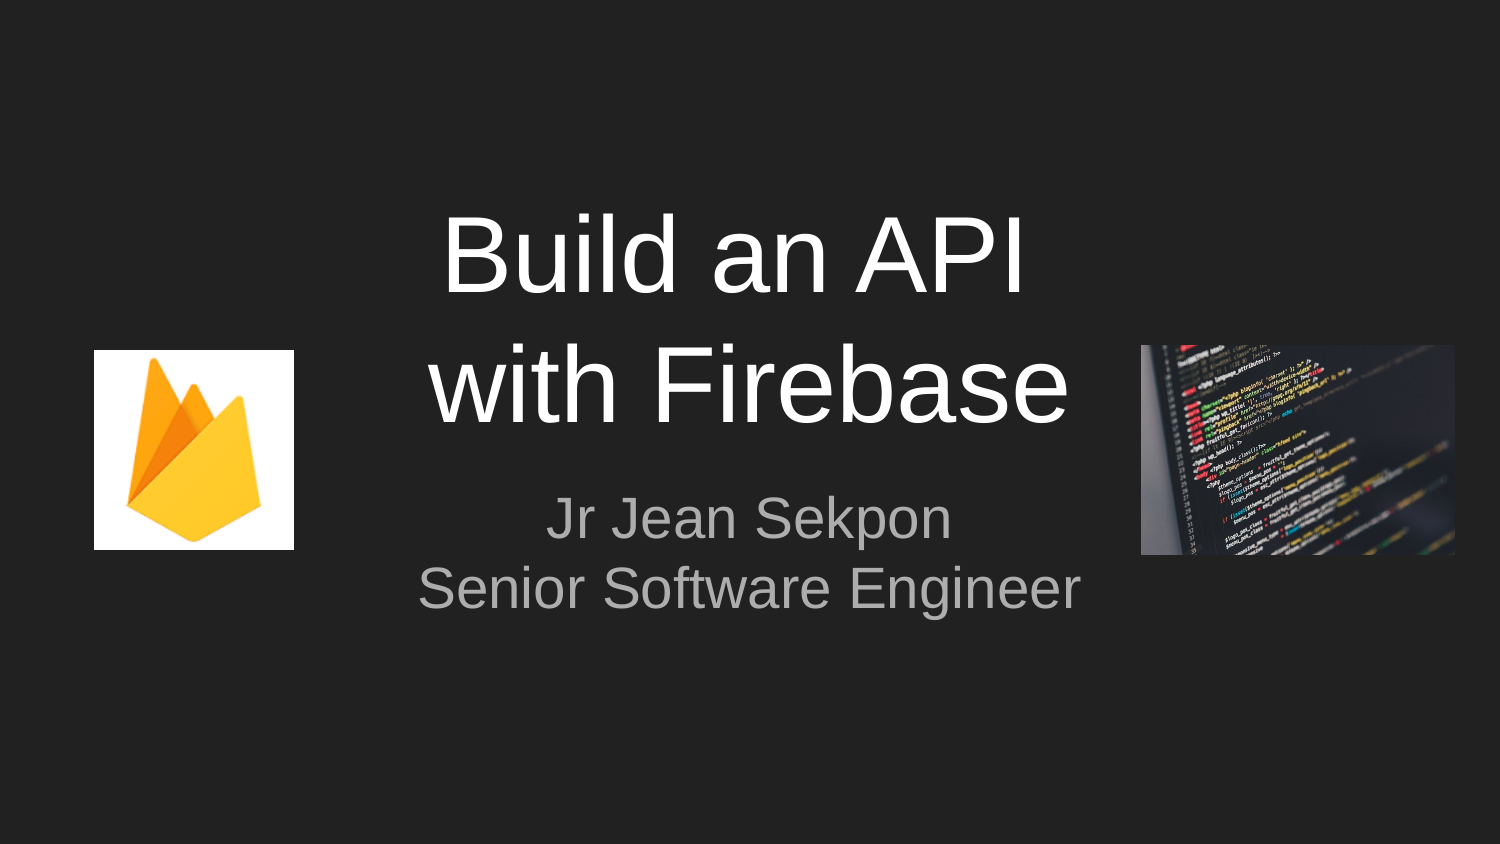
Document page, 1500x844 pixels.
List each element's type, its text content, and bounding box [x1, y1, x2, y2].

title Build an API with Firebase [51, 122, 1449, 459]
picture [94, 350, 294, 550]
subtitle Jr Jean Sekpon Senior Software Engineer [51, 464, 1449, 595]
picture [1141, 345, 1455, 555]
